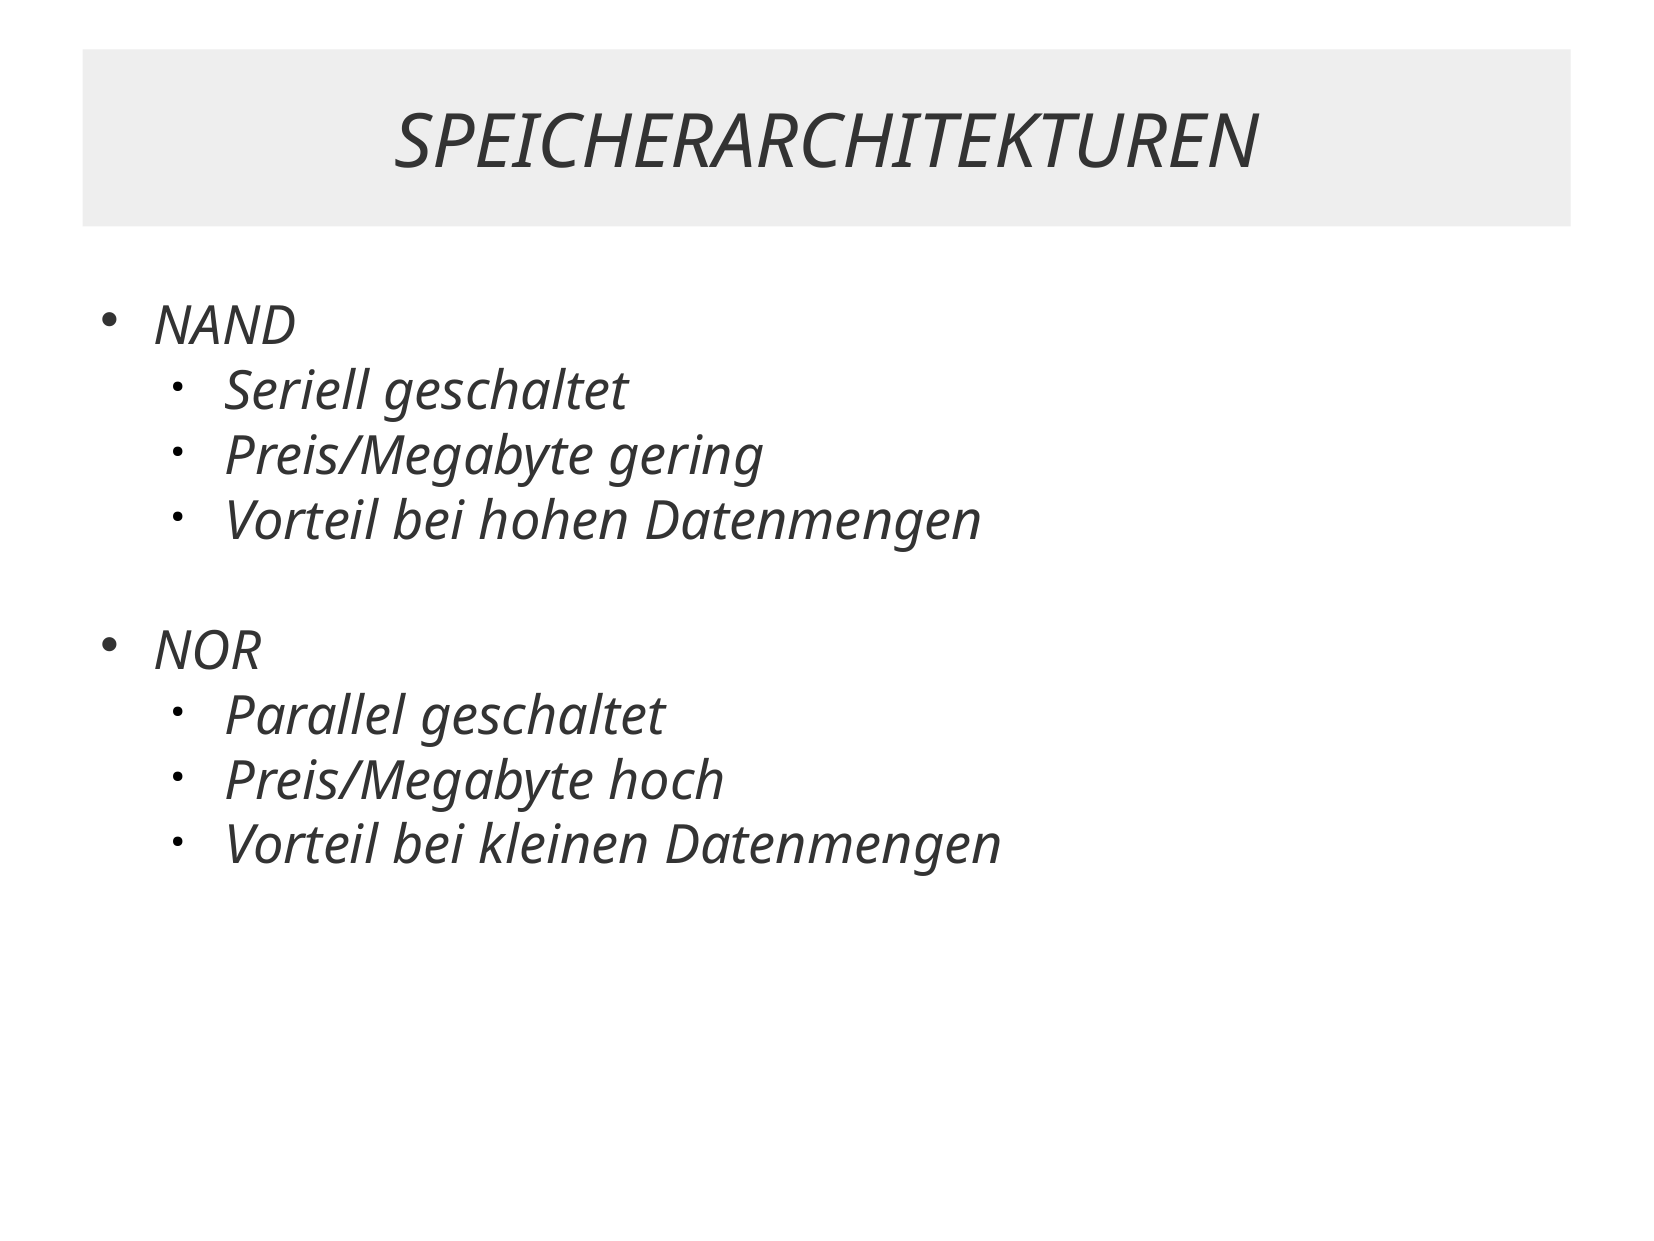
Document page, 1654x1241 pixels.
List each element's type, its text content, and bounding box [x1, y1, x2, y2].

text_box SPEICHERARCHITEKTUREN [82, 49, 1571, 227]
text_box NAND Seriell geschaltet Preis/Megabyte gering Vorteil bei hohen Datenmengen NOR Parallel geschaltet Preis/Megabyte hoch Vorteil bei kleinen Datenmengen [82, 290, 1571, 1010]
